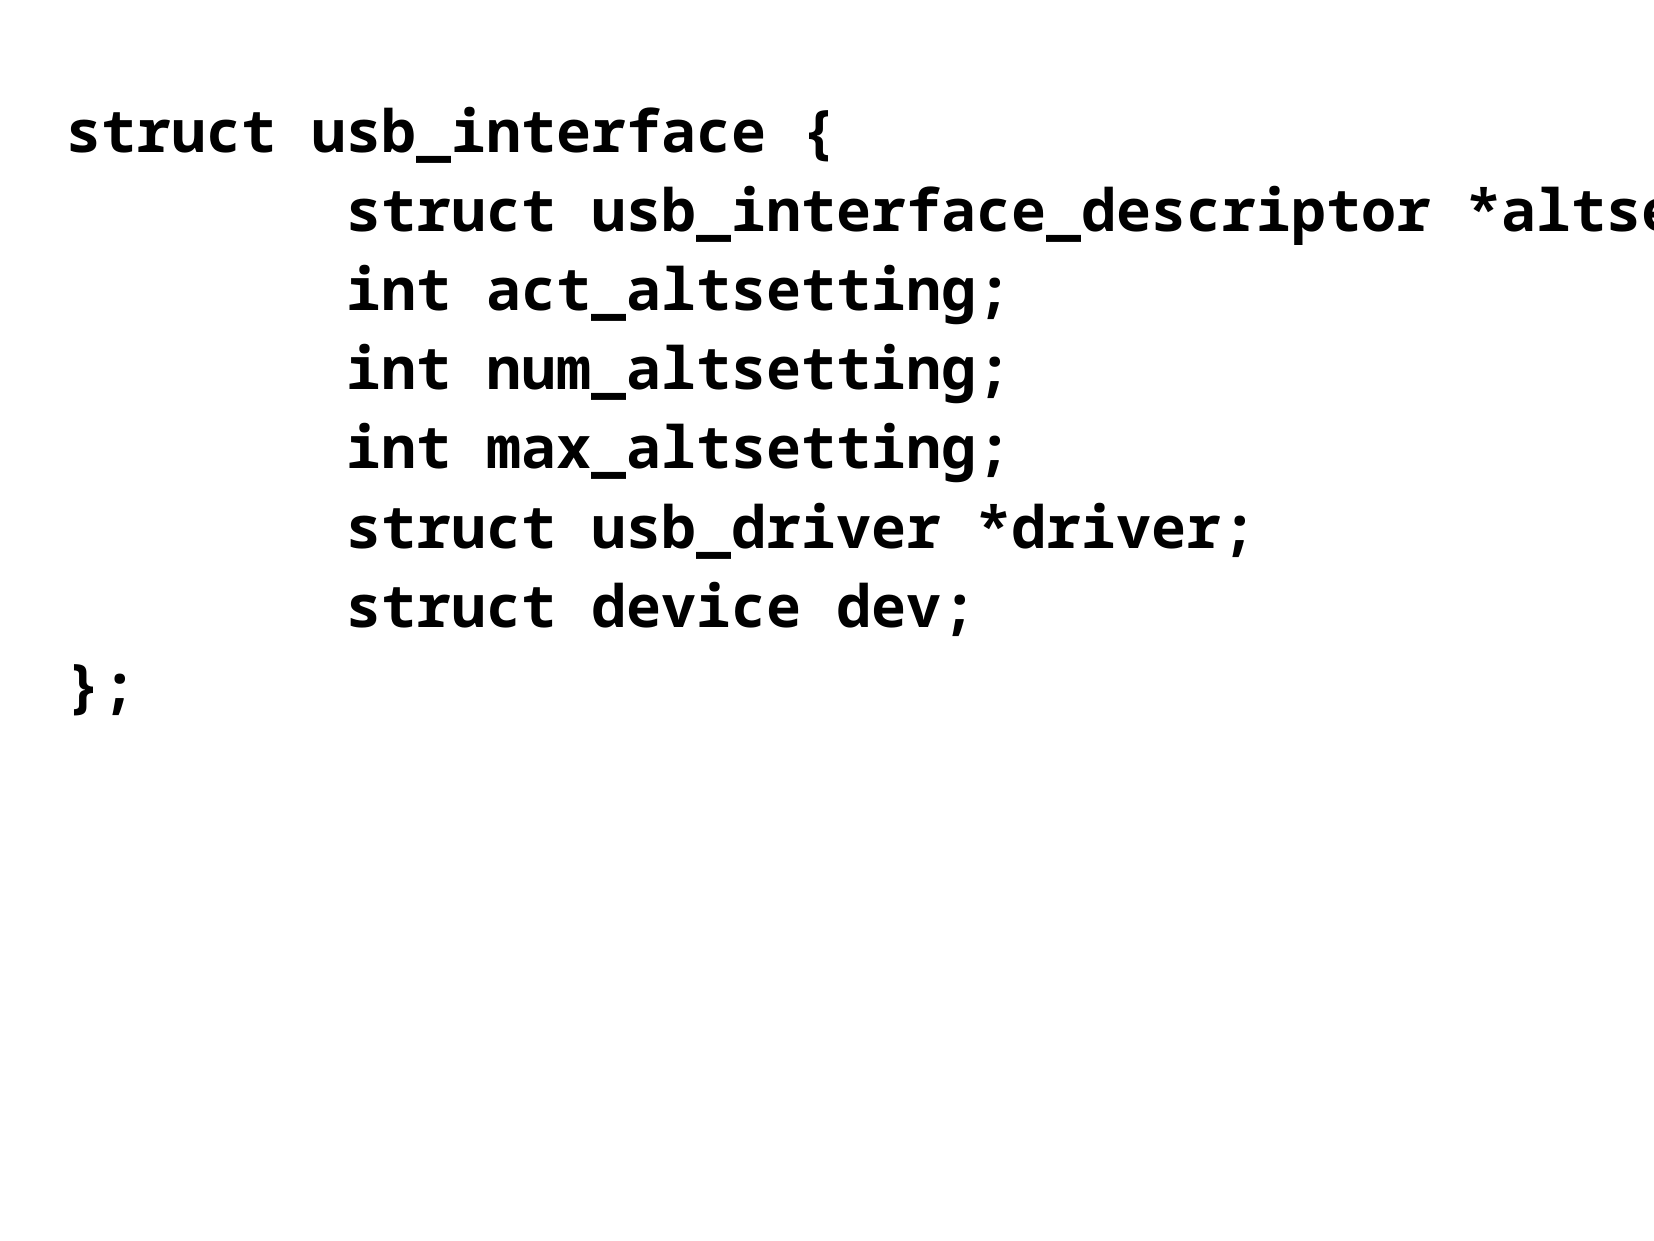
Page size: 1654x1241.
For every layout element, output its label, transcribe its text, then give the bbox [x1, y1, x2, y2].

text_box struct usb_interface { struct usb_interface_descriptor *altsetting; int act_altsetting; int num_altsetting; int max_altsetting; struct usb_driver *driver; struct device dev; }; [51, 82, 1603, 645]
